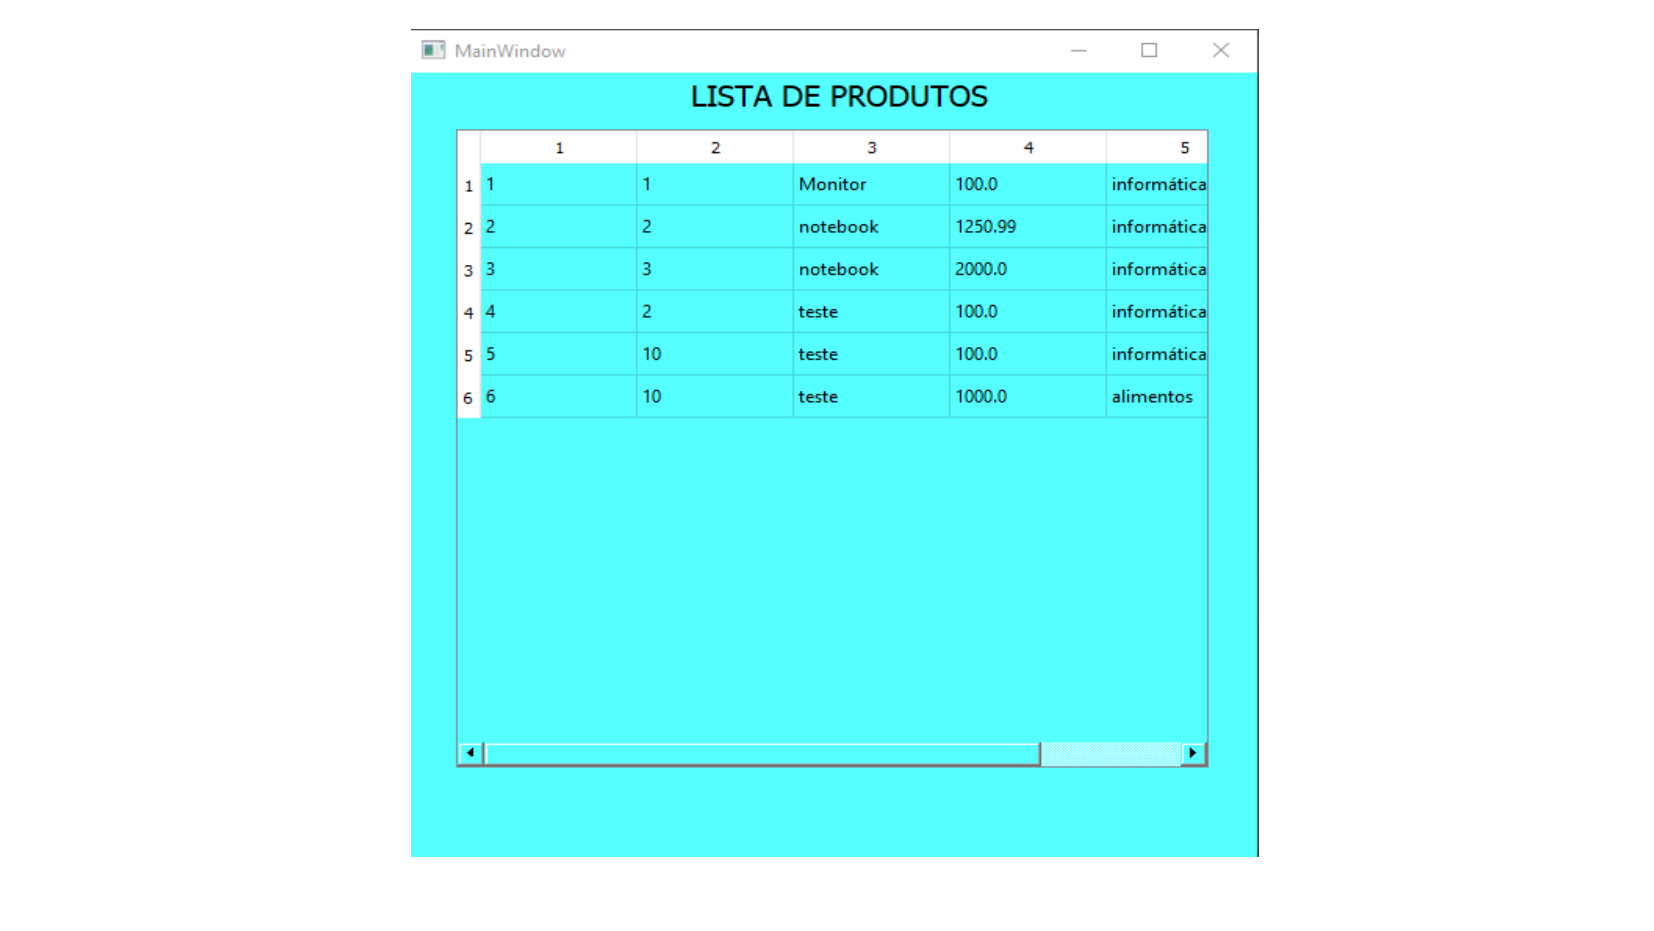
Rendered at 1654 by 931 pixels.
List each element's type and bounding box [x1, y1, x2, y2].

picture [411, 29, 1259, 857]
